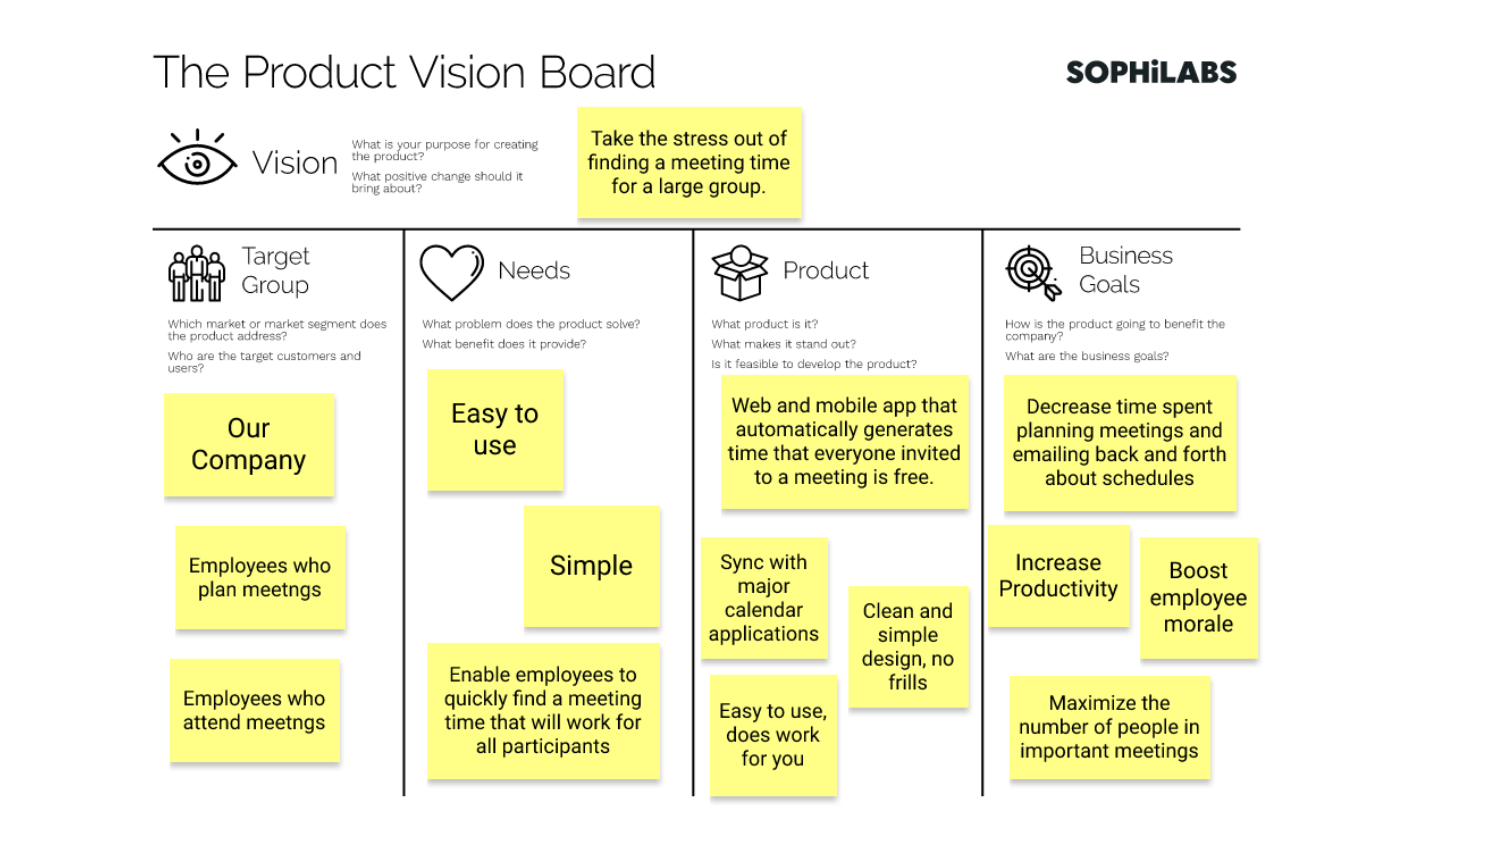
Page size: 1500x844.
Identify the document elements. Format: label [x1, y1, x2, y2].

picture [130, 24, 1265, 819]
